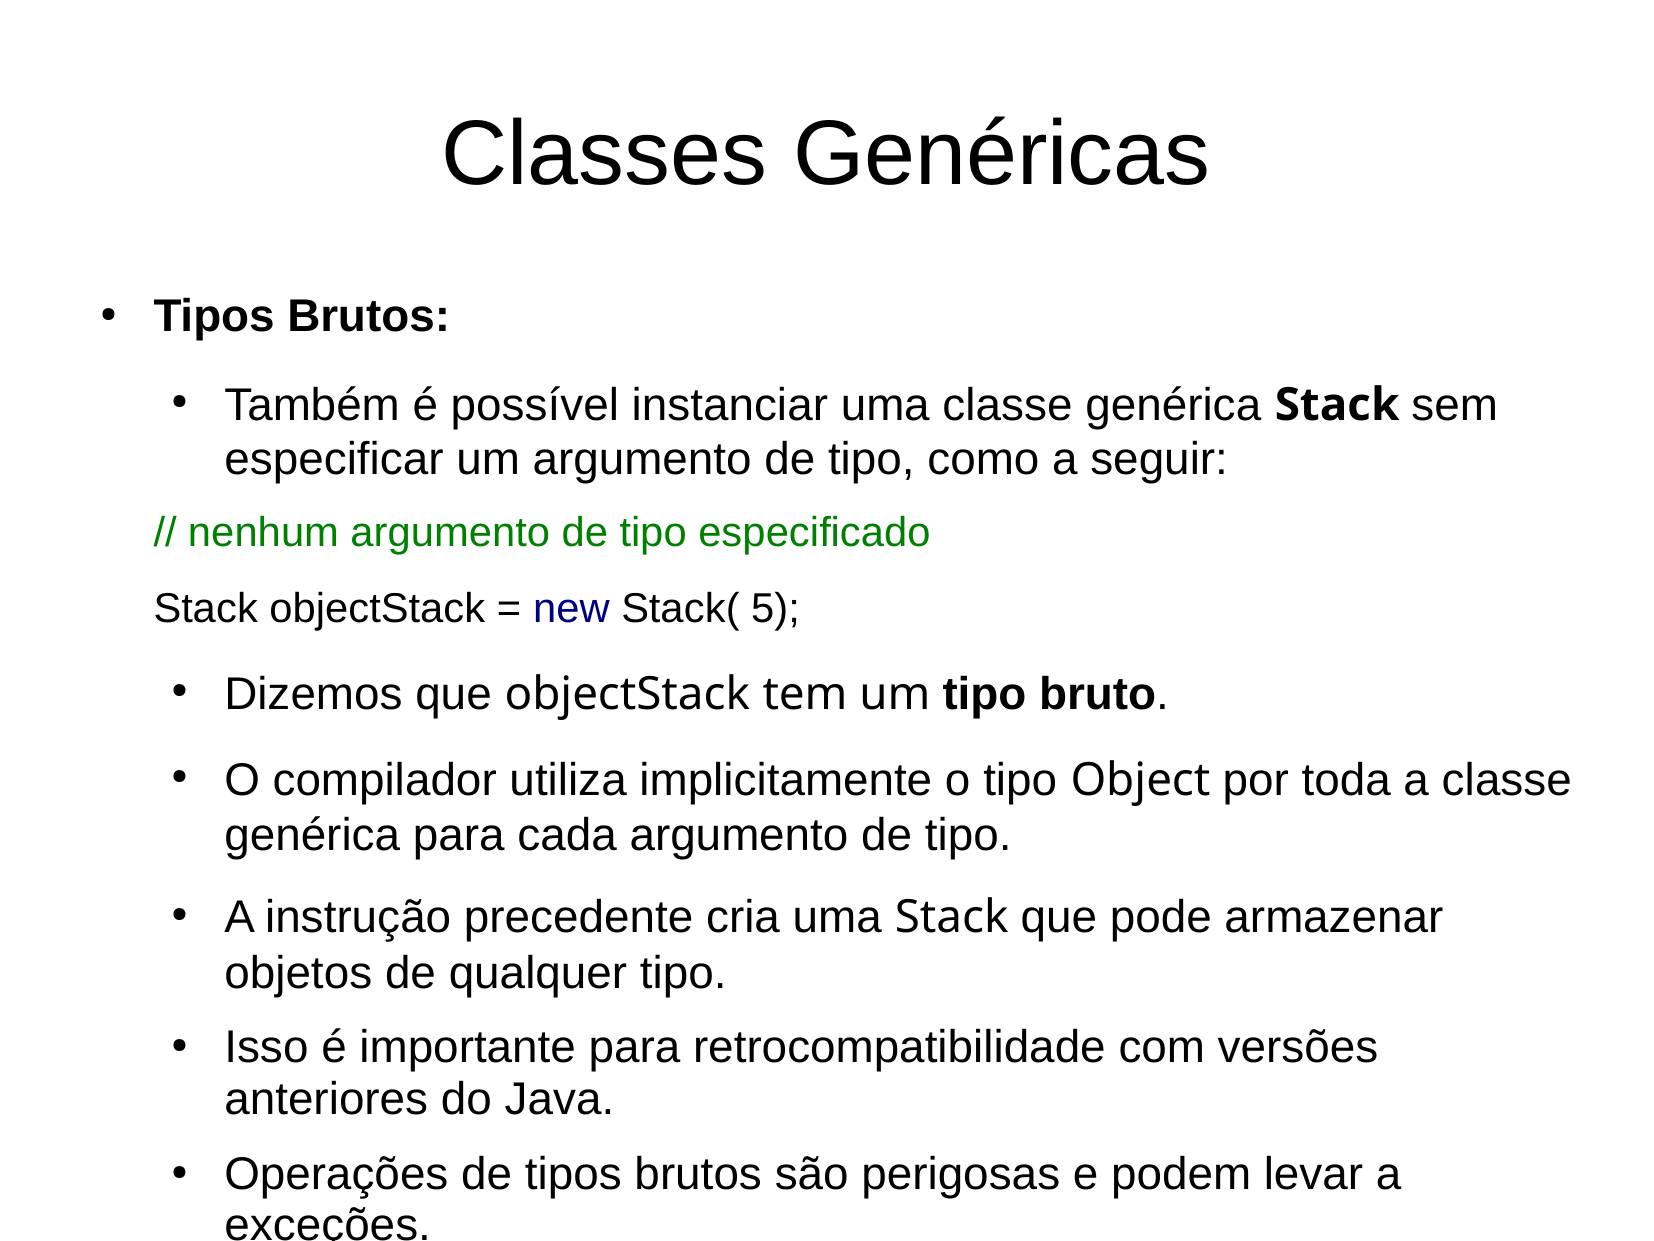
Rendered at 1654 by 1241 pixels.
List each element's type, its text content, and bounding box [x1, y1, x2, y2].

title Classes Genéricas [82, 49, 1571, 257]
list Tipos Brutos: Também é possível instanciar uma classe genérica Stack sem especificar um argumento de tipo, como a seguir: // nenhum argumento de tipo especificado Stack objectStack = new Stack( 5); Dizemos que objectStack tem um tipo bruto. O compilador utiliza implicitamente o tipo Object por toda a classe genérica para cada argumento de tipo. A instrução precedente cria uma Stack que pode armazenar objetos de qualquer tipo. Isso é importante para retrocompatibilidade com versões anteriores do Java. Operações de tipos brutos são perigosas e podem levar a exceções. [82, 290, 1595, 1209]
